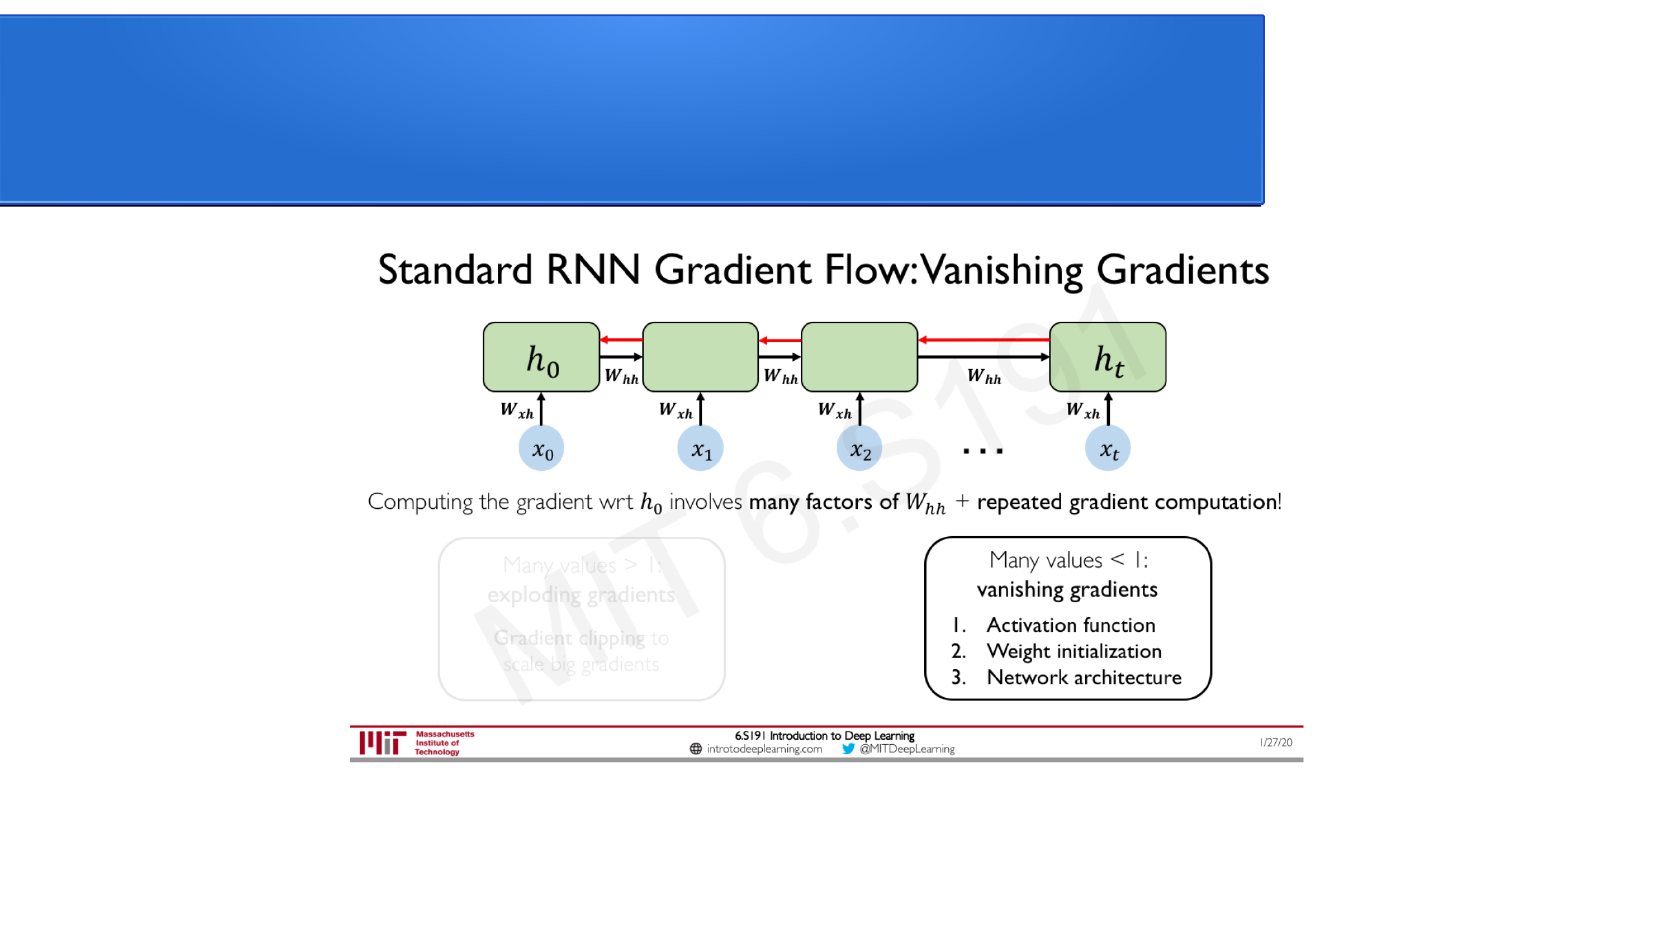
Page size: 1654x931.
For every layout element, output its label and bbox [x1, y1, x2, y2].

picture [350, 224, 1304, 764]
